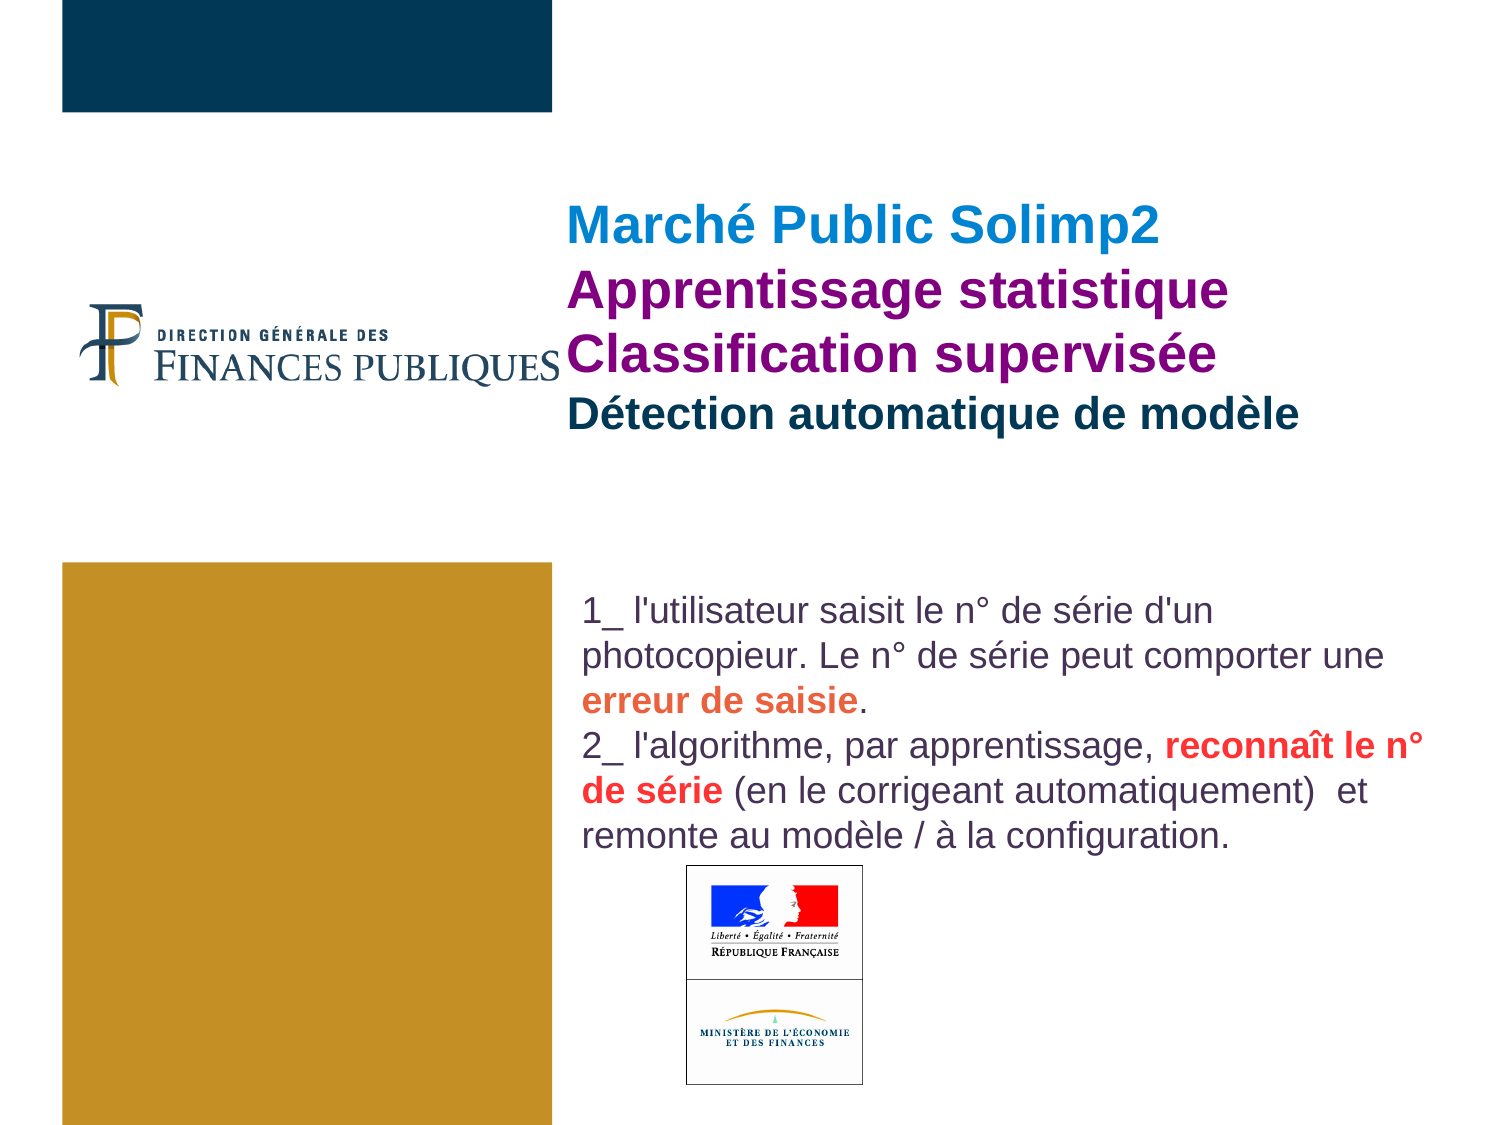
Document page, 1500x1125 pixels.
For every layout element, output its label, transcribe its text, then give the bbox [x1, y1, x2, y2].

title Marché Public Solimp2 Apprentissage statistique Classification supervisée Détection automatique de modèle [566, 188, 1477, 439]
picture [50, 274, 566, 416]
text_box 1_ l'utilisateur saisit le n° de série d'un photocopieur. Le n° de série peut comporter une erreur de saisie. 2_ l'algorithme, par apprentissage, reconnaît le n° de série (en le corrigeant automatiquement) et remonte au modèle / à la configuration. [566, 578, 1465, 954]
picture [686, 954, 863, 1085]
